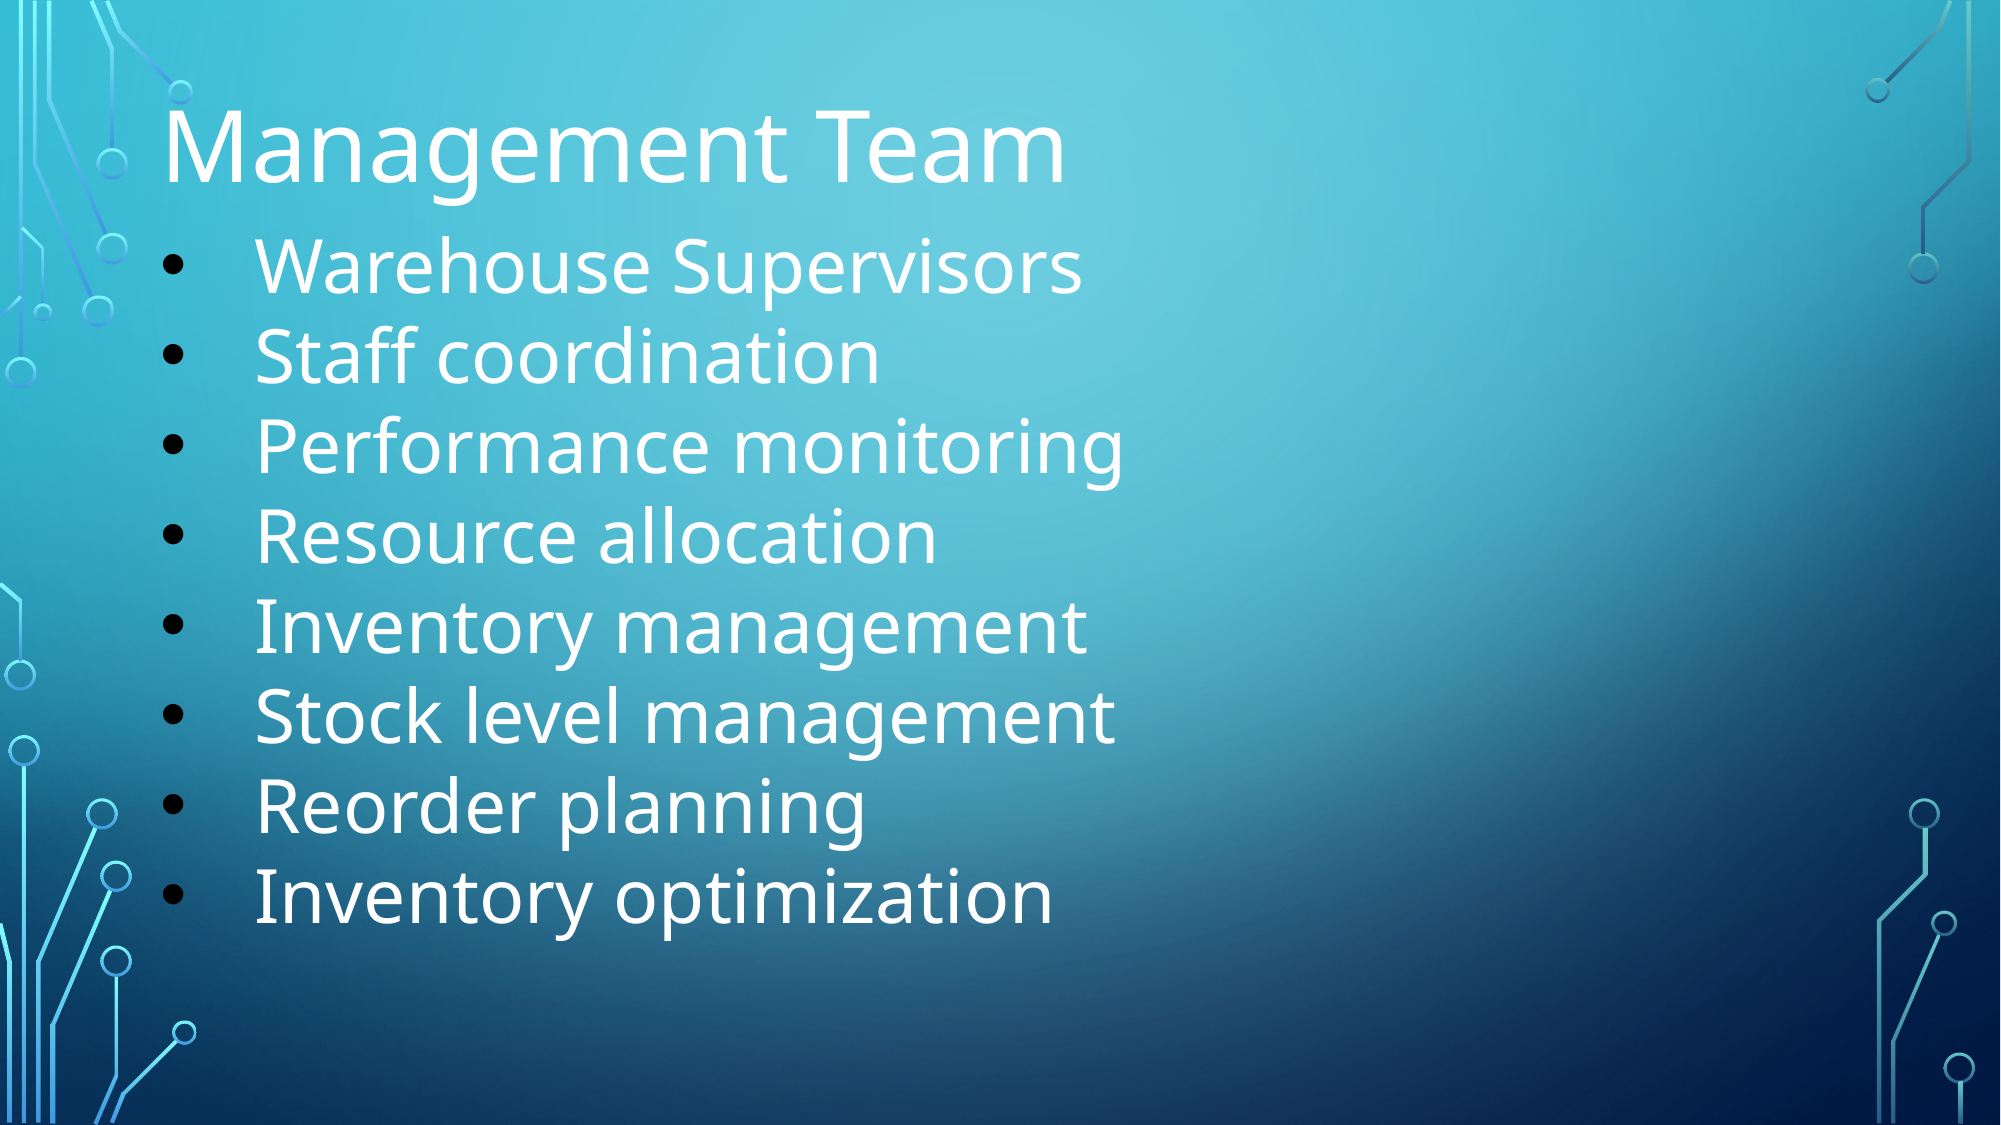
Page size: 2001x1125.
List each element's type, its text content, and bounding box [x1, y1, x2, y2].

text_box Management Team [145, 74, 1147, 211]
text_box Warehouse Supervisors Staff coordination Performance monitoring Resource allocation Inventory management Stock level management Reorder planning Inventory optimization [145, 211, 1976, 954]
